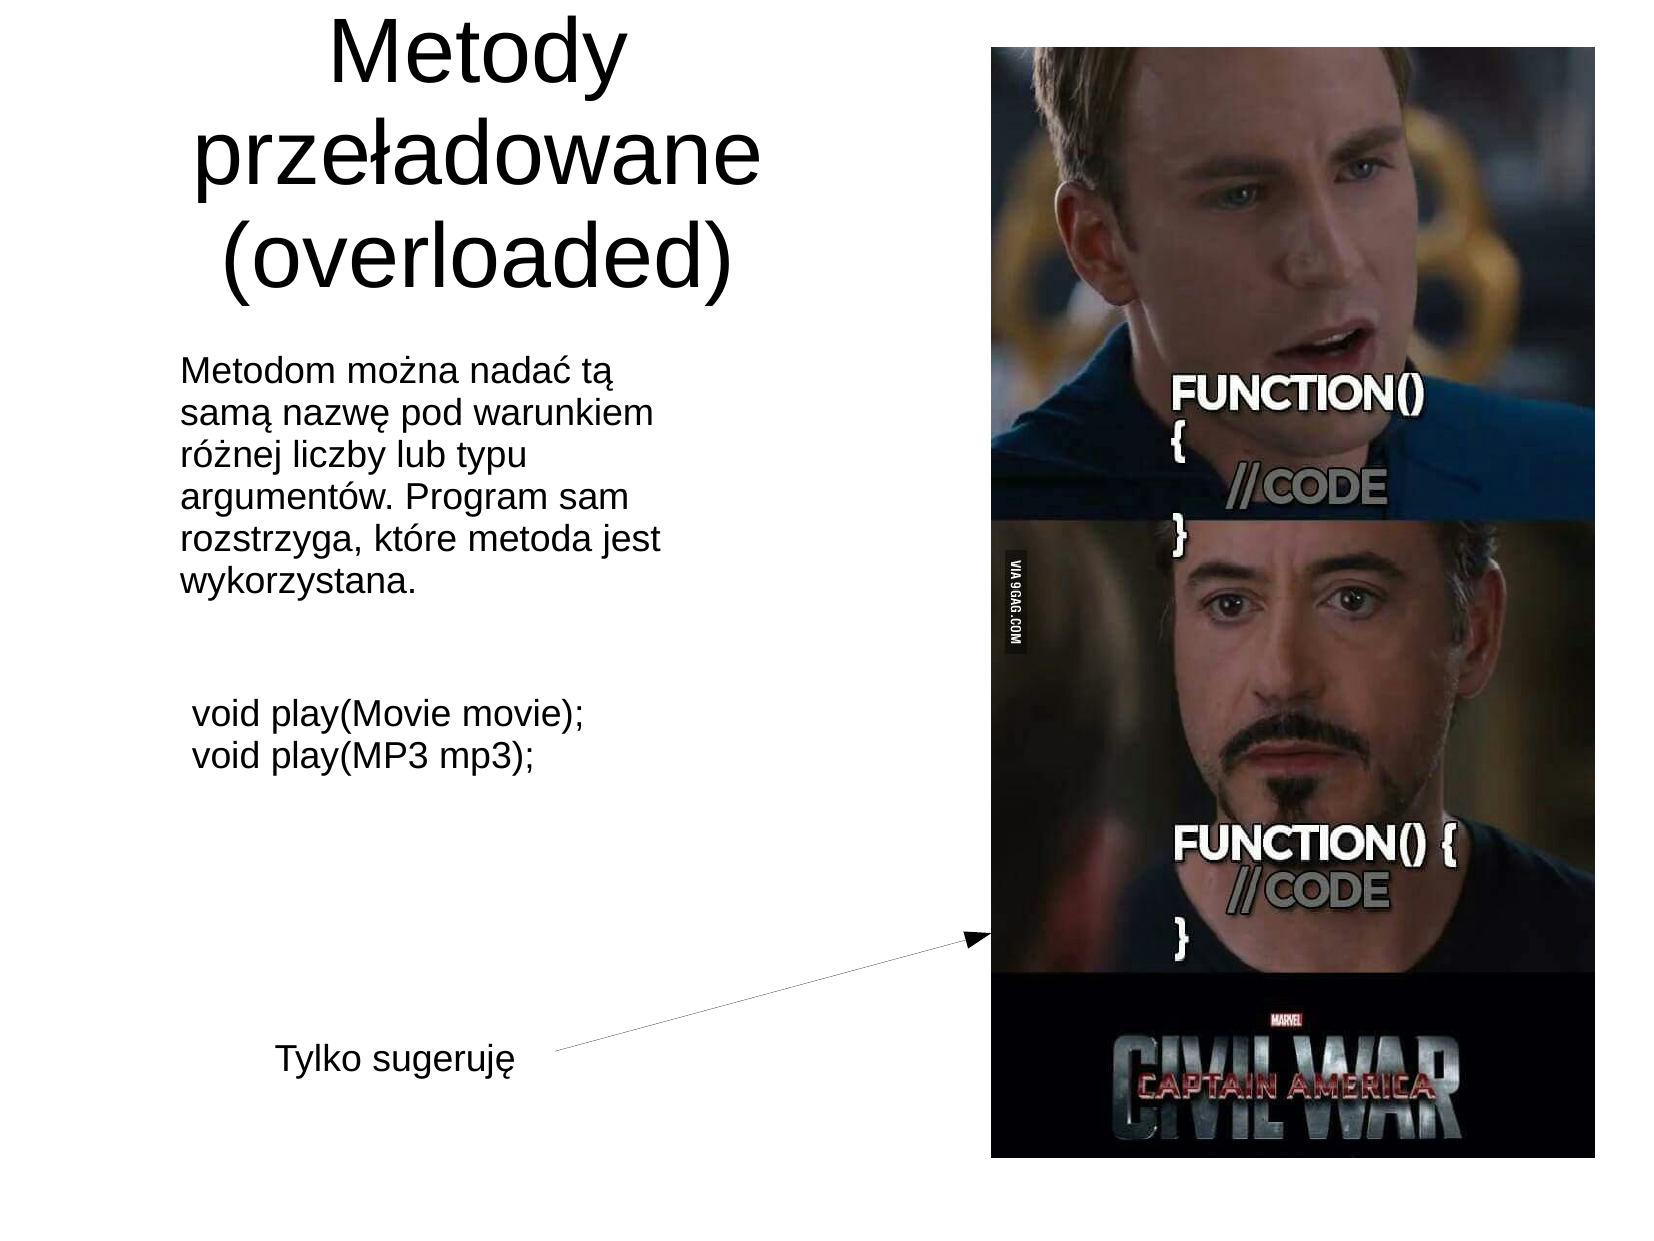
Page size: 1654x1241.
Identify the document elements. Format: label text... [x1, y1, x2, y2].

title Metody przeładowane (overloaded) [82, 0, 875, 308]
text_box void play(Movie movie); void play(MP3 mp3); [177, 685, 638, 784]
picture [991, 47, 1595, 1158]
text_box Metodom można nadać tą samą nazwę pod warunkiem różnej liczby lub typu argumentów. Program sam rozstrzyga, które metoda jest wykorzystana. [165, 342, 721, 610]
text_box Tylko sugeruję [259, 1029, 650, 1087]
